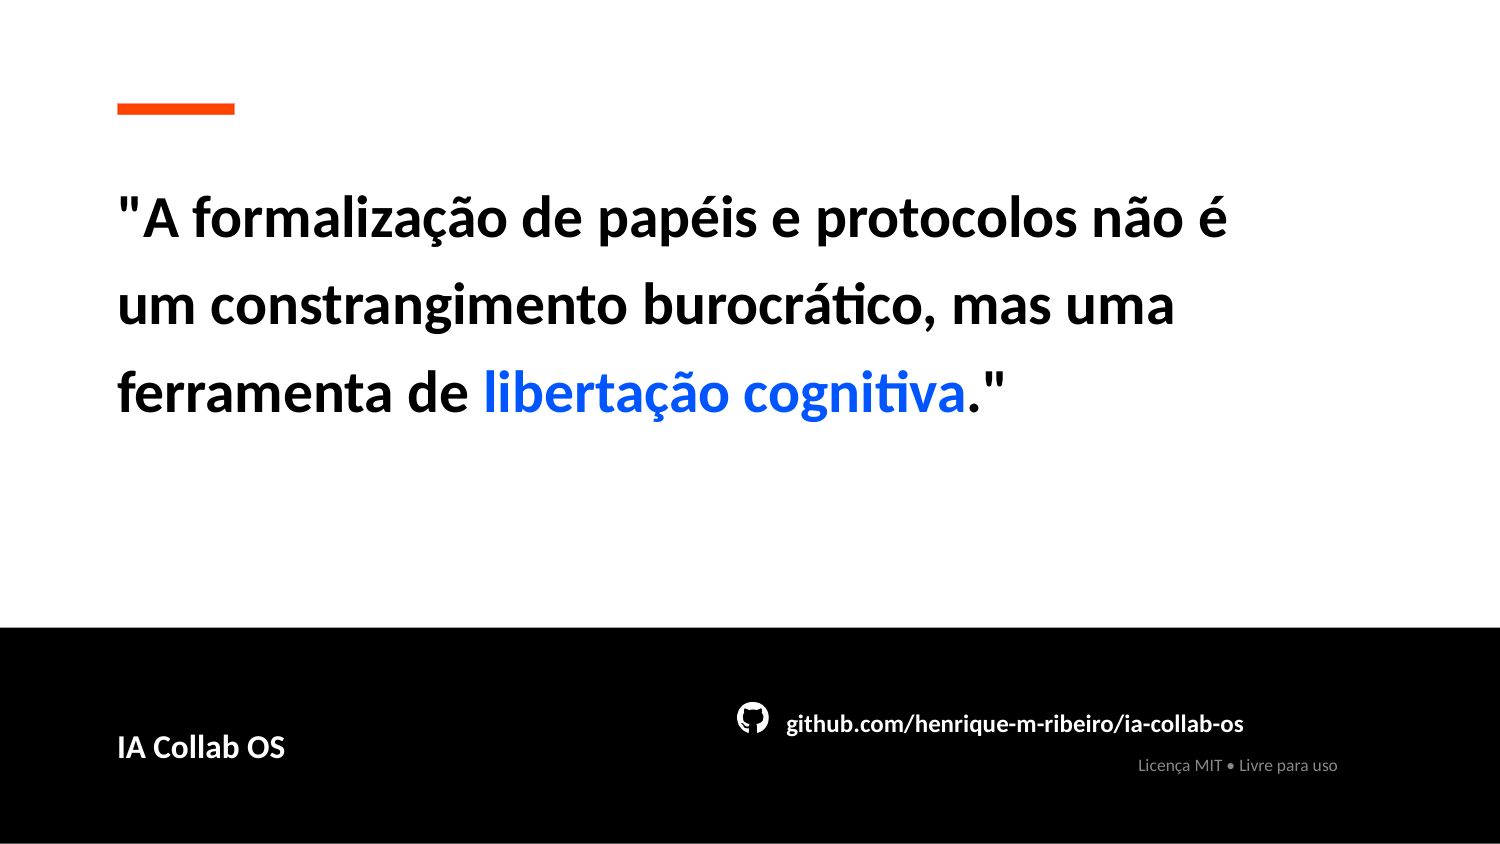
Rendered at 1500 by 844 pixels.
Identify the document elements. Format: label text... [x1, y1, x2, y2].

picture [736, 700, 769, 734]
text_box github.com/henrique-m-ribeiro/ia-collab-os [786, 697, 1383, 739]
text_box [0, 627, 1500, 844]
text_box "A formalização de papéis e protocolos não é um constrangimento burocrático, mas uma ferramenta de libertação cognitiva." [117, 162, 1289, 425]
picture [0, 0, 1500, 627]
text_box Licença MIT • Livre para uso [1138, 747, 1383, 776]
text_box IA Collab OS [117, 709, 368, 765]
